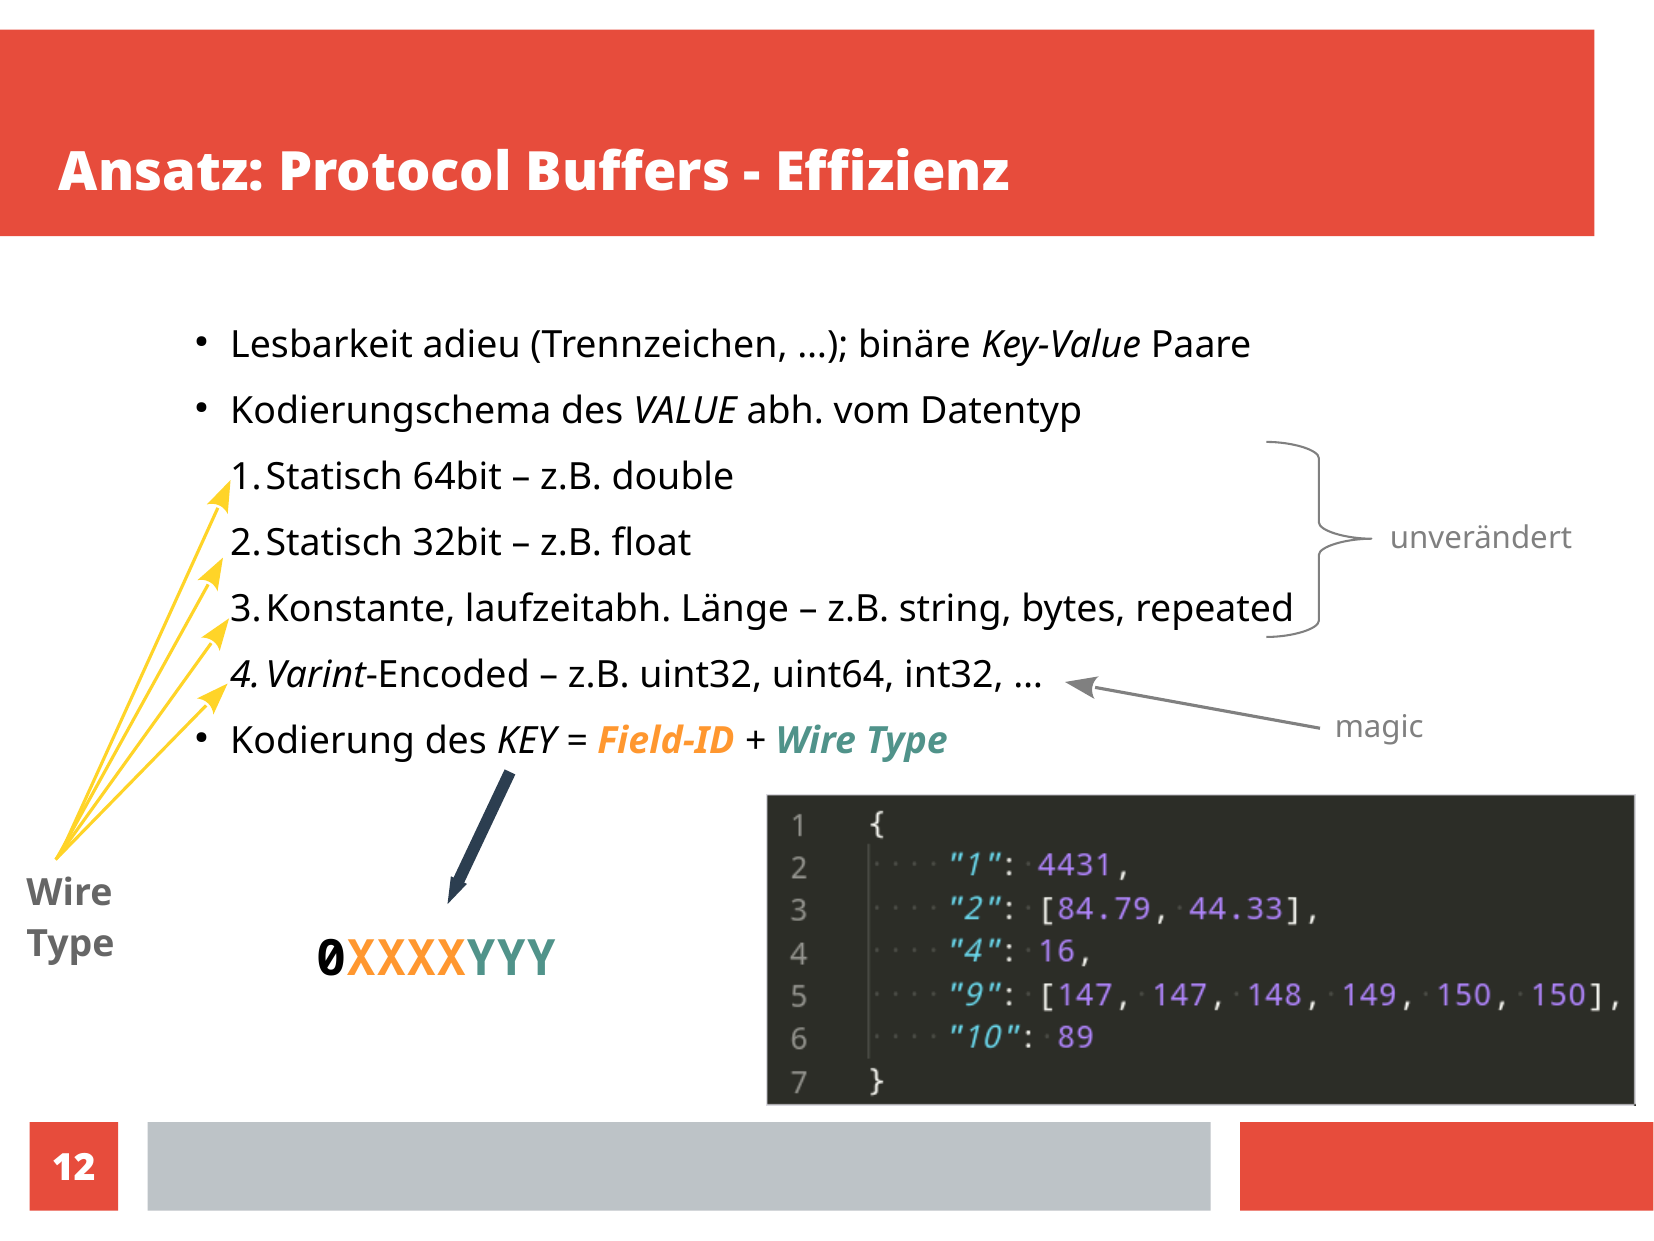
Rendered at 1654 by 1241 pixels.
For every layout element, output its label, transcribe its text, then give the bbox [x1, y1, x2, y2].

text_box Lesbarkeit adieu (Trennzeichen, …); binäre Key-Value Paare Kodierungschema des VALUE abh. vom Datentyp Statisch 64bit – z.B. double Statisch 32bit – z.B. float Konstante, laufzeitabh. Länge – z.B. string, bytes, repeated Varint-Encoded – z.B. uint32, uint64, int32, … Kodierung des KEY = Field-ID + Wire Type [180, 309, 1471, 772]
text_box 0XXXXYYY [242, 914, 631, 1051]
title Ansatz: Protocol Buffers - Effizienz [59, 59, 1595, 207]
picture [766, 794, 1636, 1106]
text_box Wire Type [11, 858, 207, 975]
text_box magic [1320, 696, 1546, 772]
text_box unverändert [1375, 507, 1601, 583]
